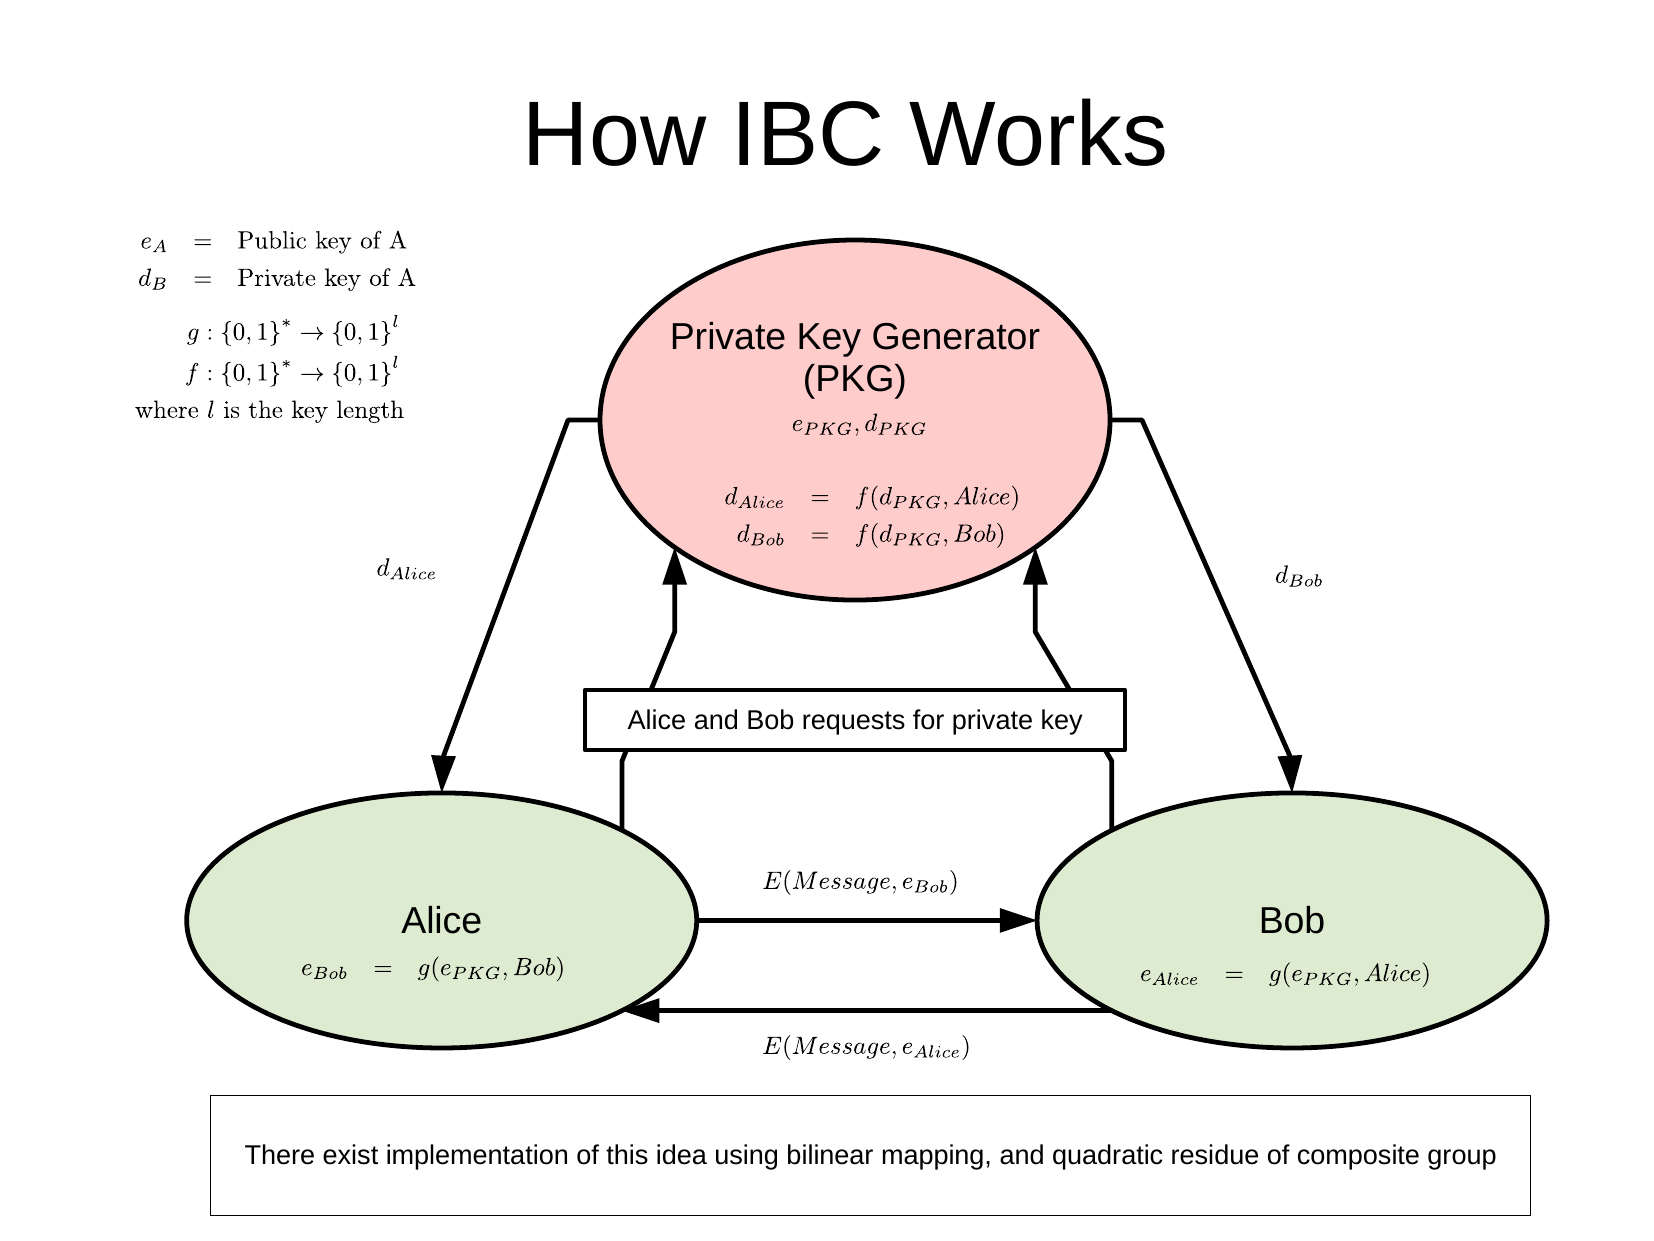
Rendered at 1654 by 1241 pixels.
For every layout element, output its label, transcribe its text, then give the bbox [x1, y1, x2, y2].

text_box [301, 956, 566, 982]
text_box Alice [186, 792, 697, 1048]
text_box [138, 230, 417, 292]
text_box [724, 485, 1021, 548]
text_box There exist implementation of this idea using bilinear mapping, and quadratic residue of composite group [210, 1095, 1531, 1216]
text_box [762, 870, 959, 895]
text_box Bob [1037, 792, 1548, 1048]
text_box [762, 1035, 971, 1060]
text_box [376, 558, 437, 580]
title How IBC Works [101, 30, 1591, 238]
text_box [135, 315, 405, 424]
text_box [791, 413, 926, 436]
text_box Private Key Generator (PKG) [600, 240, 1110, 601]
text_box Alice and Bob requests for private key [585, 690, 1126, 751]
text_box [1275, 565, 1323, 587]
text_box [1140, 962, 1431, 988]
